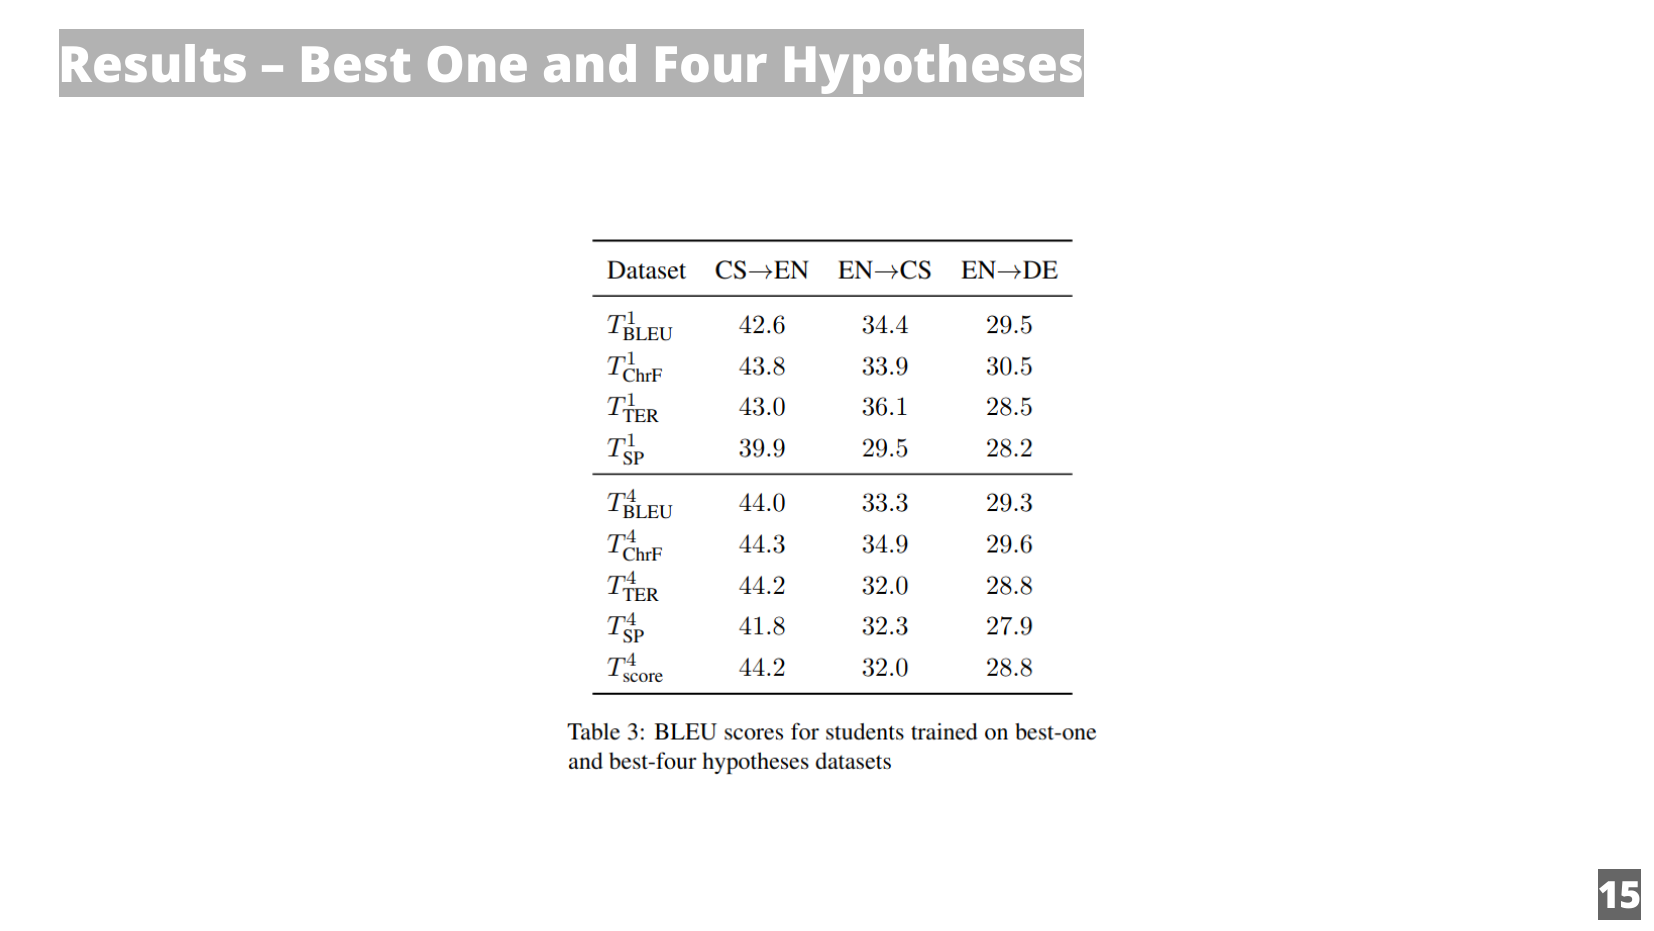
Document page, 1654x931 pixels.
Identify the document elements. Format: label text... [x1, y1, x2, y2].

picture [559, 228, 1107, 787]
title Results – Best One and Four Hypotheses [59, 0, 1595, 98]
